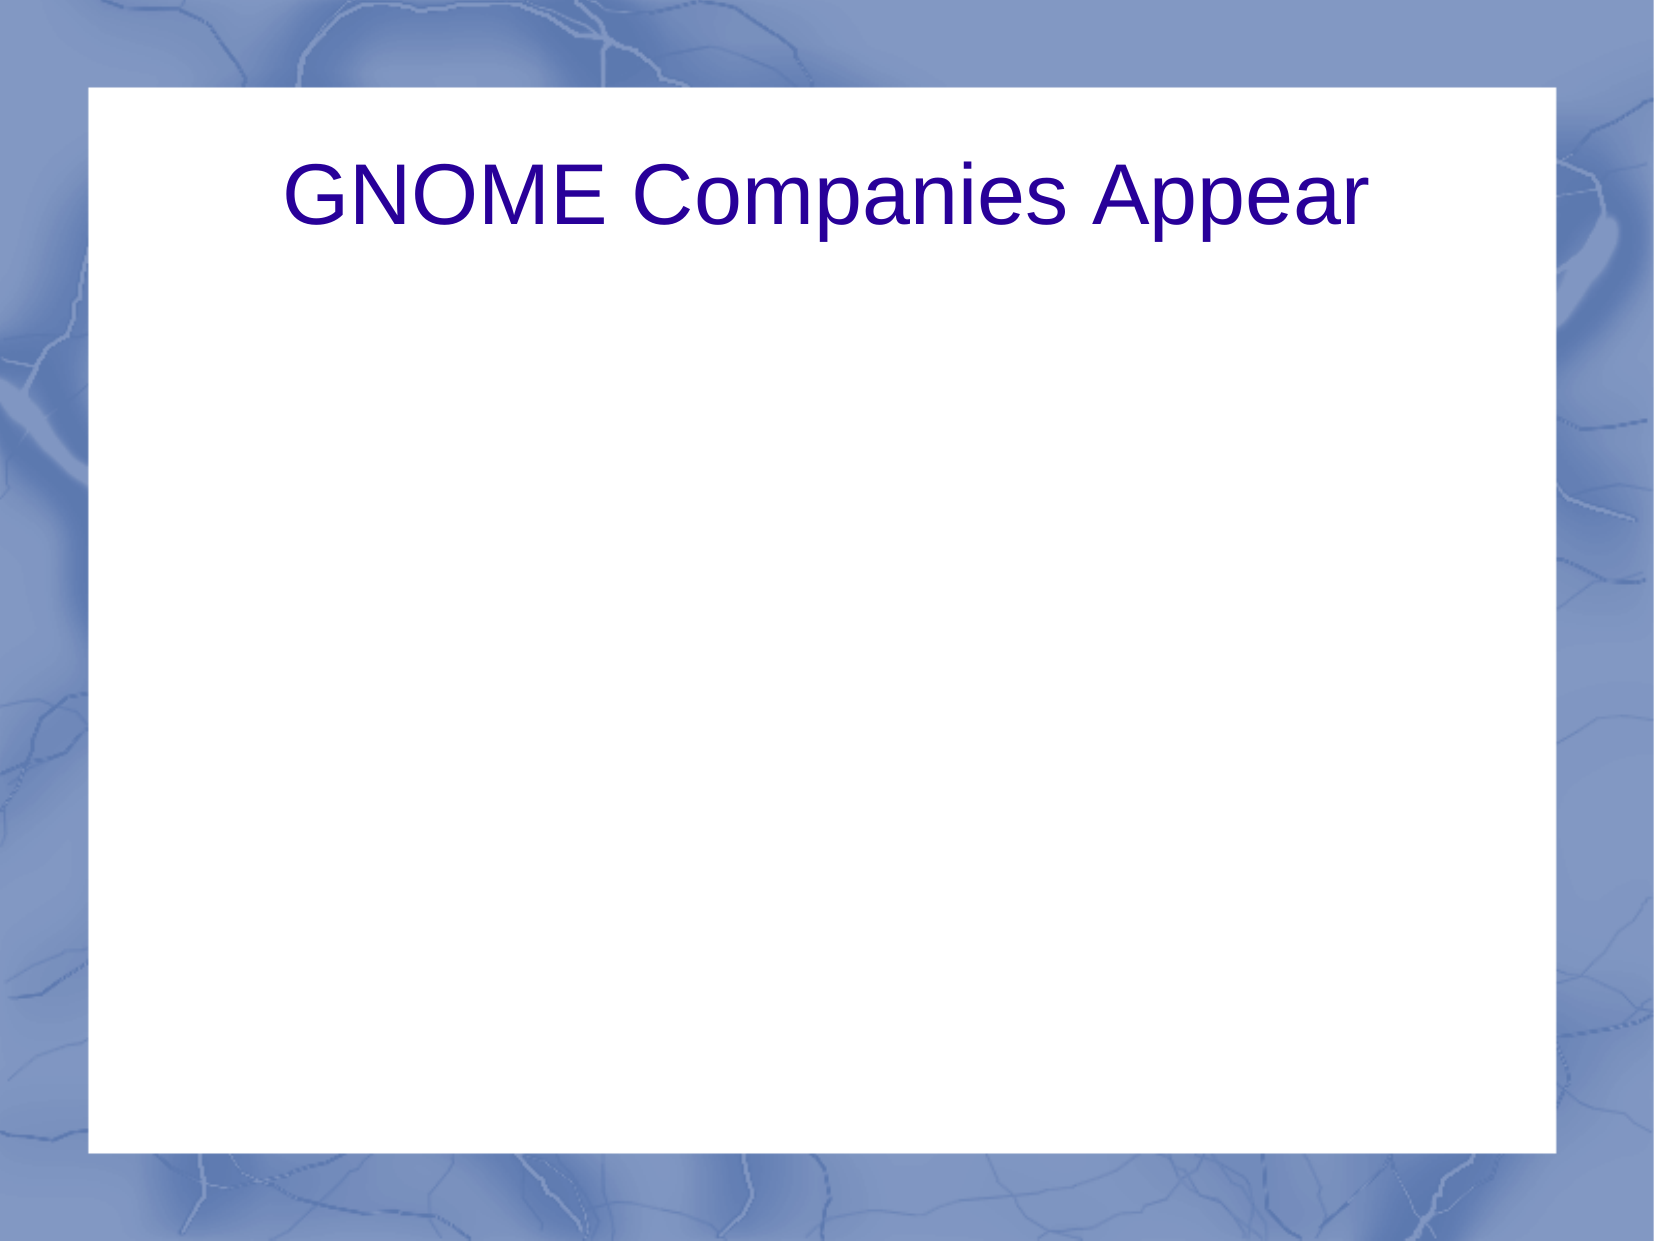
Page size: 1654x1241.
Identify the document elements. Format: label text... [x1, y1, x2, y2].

picture [0, 0, 1654, 1241]
title GNOME Companies Appear [118, 90, 1536, 298]
